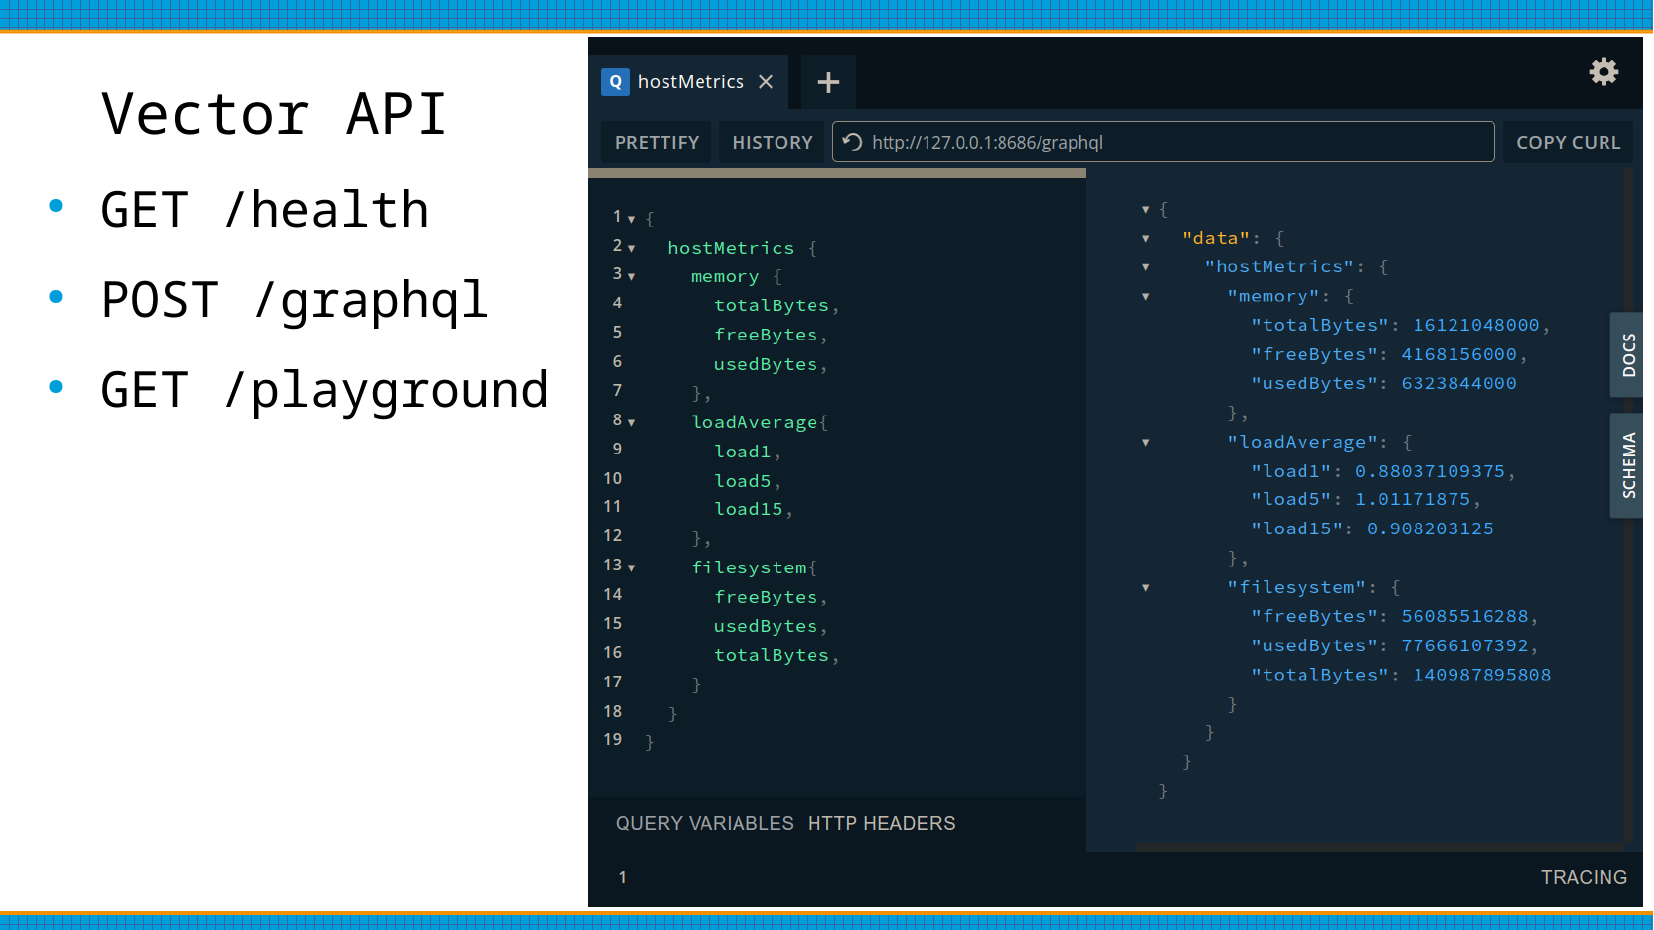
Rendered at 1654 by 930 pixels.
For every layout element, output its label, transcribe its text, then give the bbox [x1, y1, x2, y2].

list Vector API GET /health POST /graphql GET /playground [29, 72, 567, 573]
picture [588, 37, 1643, 907]
